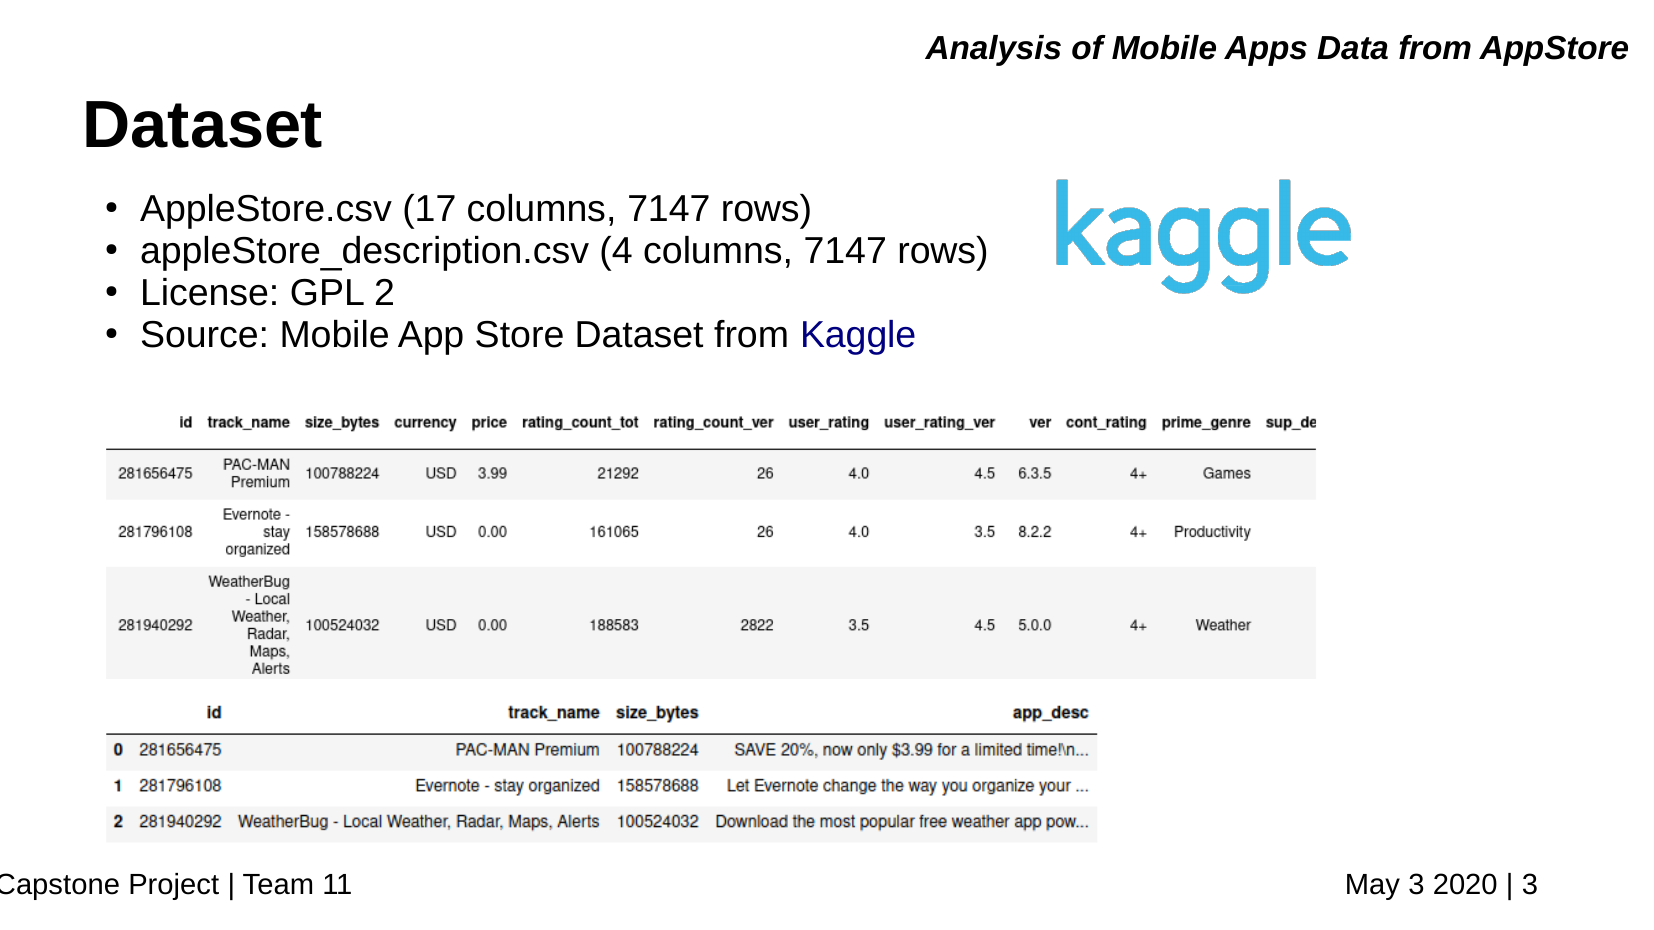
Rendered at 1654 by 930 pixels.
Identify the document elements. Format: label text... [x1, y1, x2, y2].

text_box Capstone Project | Team 11 May 3 2020 | <number> [39, 860, 1611, 918]
picture [1056, 179, 1351, 294]
title Analysis of Mobile Apps Data from AppStore [40, 14, 1631, 83]
text_box AppleStore.csv (17 columns, 7147 rows) appleStore_description.csv (4 columns, 7147 rows) License: GPL 2 Source: Mobile App Store Dataset from Kaggle [90, 180, 1546, 363]
title Dataset [82, 86, 1571, 162]
picture [105, 695, 1111, 844]
picture [105, 404, 1321, 679]
